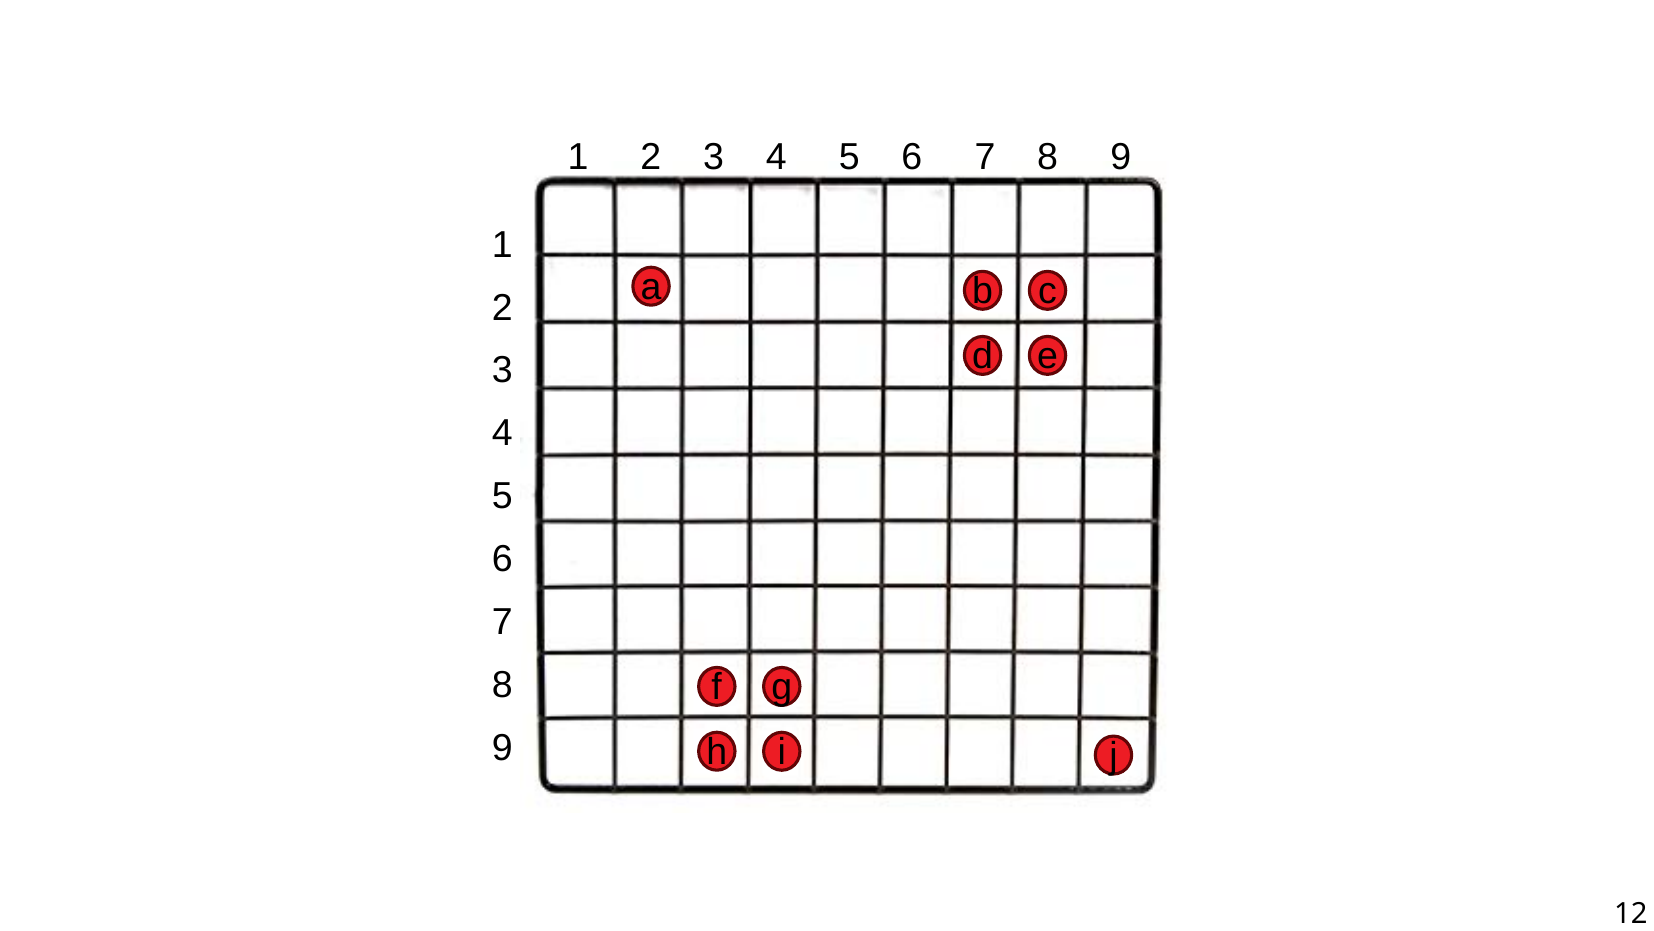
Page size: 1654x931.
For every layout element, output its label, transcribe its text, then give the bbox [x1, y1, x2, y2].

text_box e [1029, 336, 1066, 375]
text_box g [776, 681, 786, 697]
text_box b [964, 271, 1001, 310]
text_box f [698, 667, 736, 706]
text_box h [698, 732, 736, 771]
text_box c [1029, 271, 1066, 310]
text_box j [1095, 736, 1132, 774]
text_box a [632, 267, 670, 306]
picture [520, 161, 1178, 813]
text_box i [763, 732, 800, 771]
text_box 1 2 3 4 5 6 7 8 9 [552, 128, 1176, 228]
text_box d [964, 336, 1001, 375]
text_box g [763, 667, 800, 705]
text_box 1 2 3 4 5 6 7 8 9 [477, 194, 541, 793]
